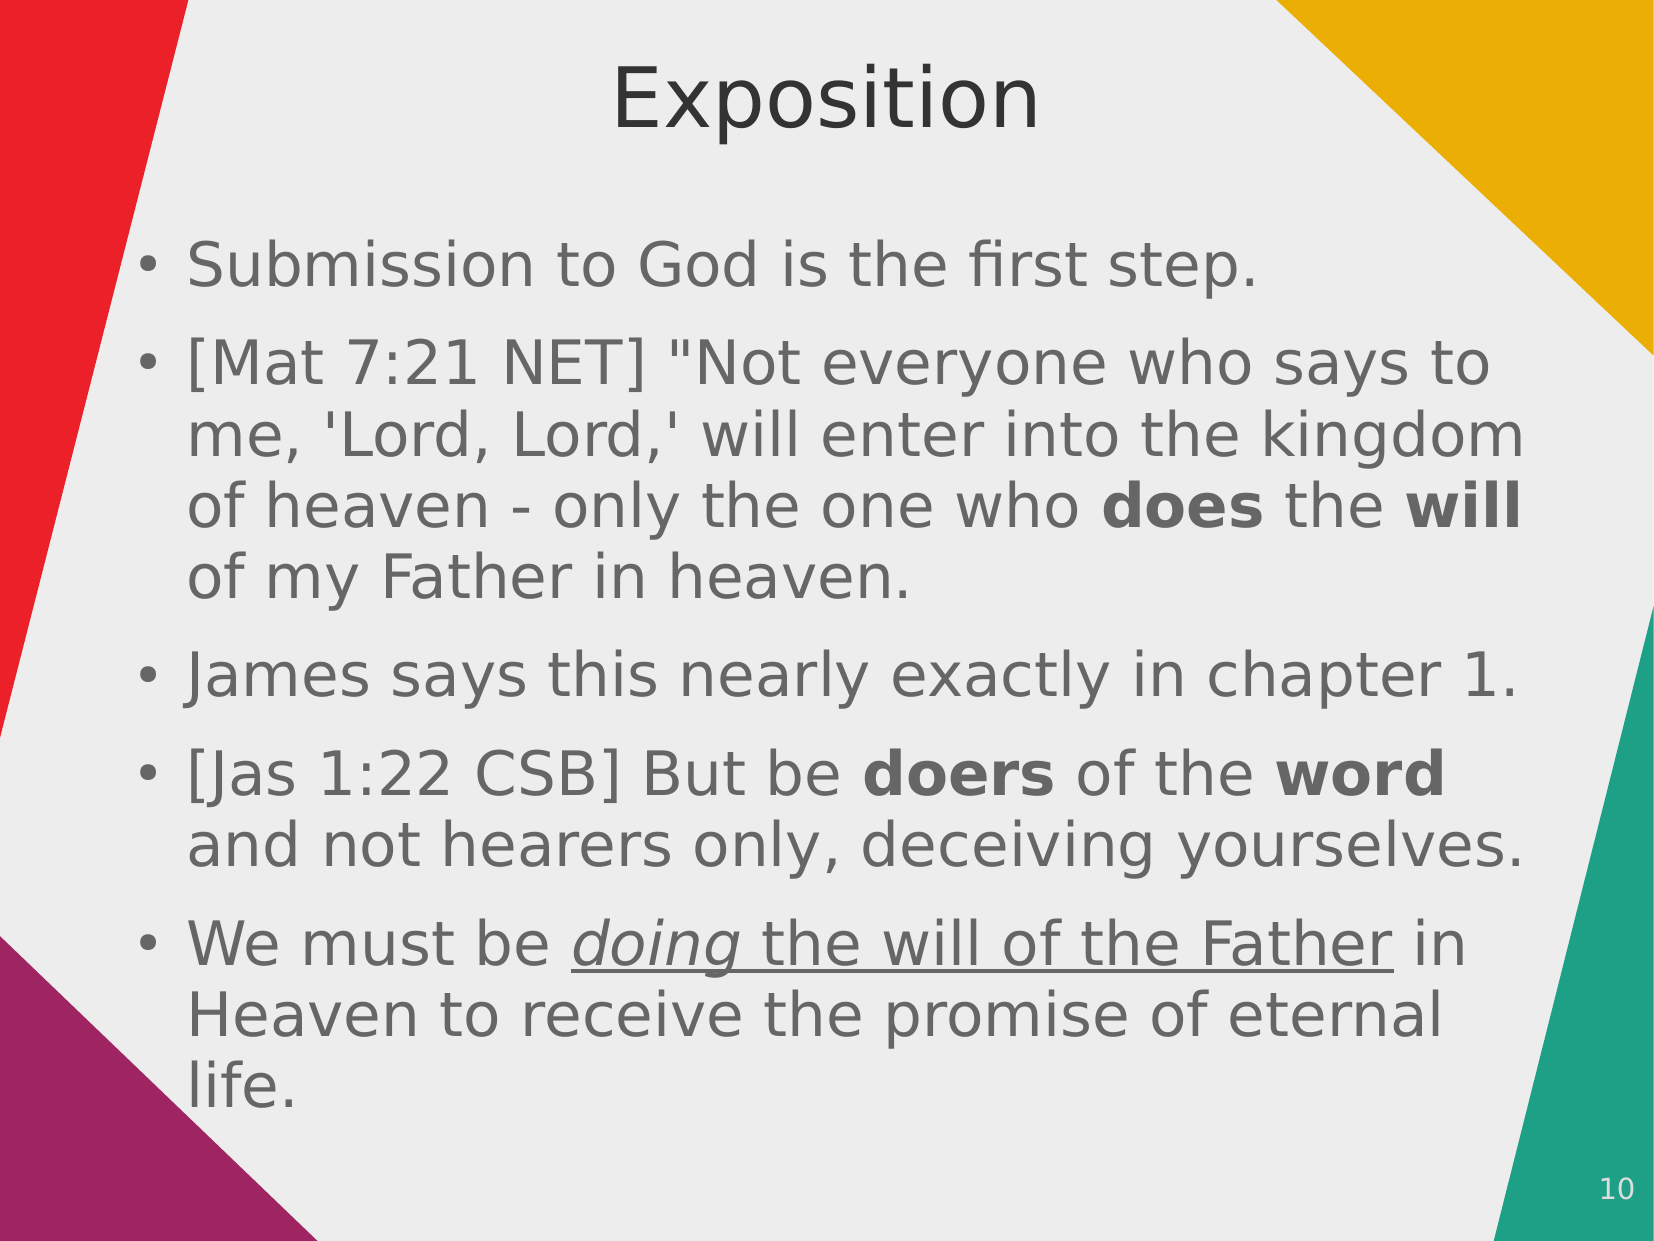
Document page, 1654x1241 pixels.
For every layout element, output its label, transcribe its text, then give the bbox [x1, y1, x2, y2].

title Exposition [114, 45, 1539, 152]
list Submission to God is the first step. [Mat 7:21 NET] "Not everyone who says to me, 'Lord, Lord,' will enter into the kingdom of heaven - only the one who does the will of my Father in heaven. James says this nearly exactly in chapter 1. [Jas 1:22 CSB] But be doers of the word and not hearers only, deceiving yourselves. We must be doing the will of the Father in Heaven to receive the promise of eternal life. [121, 229, 1546, 1126]
